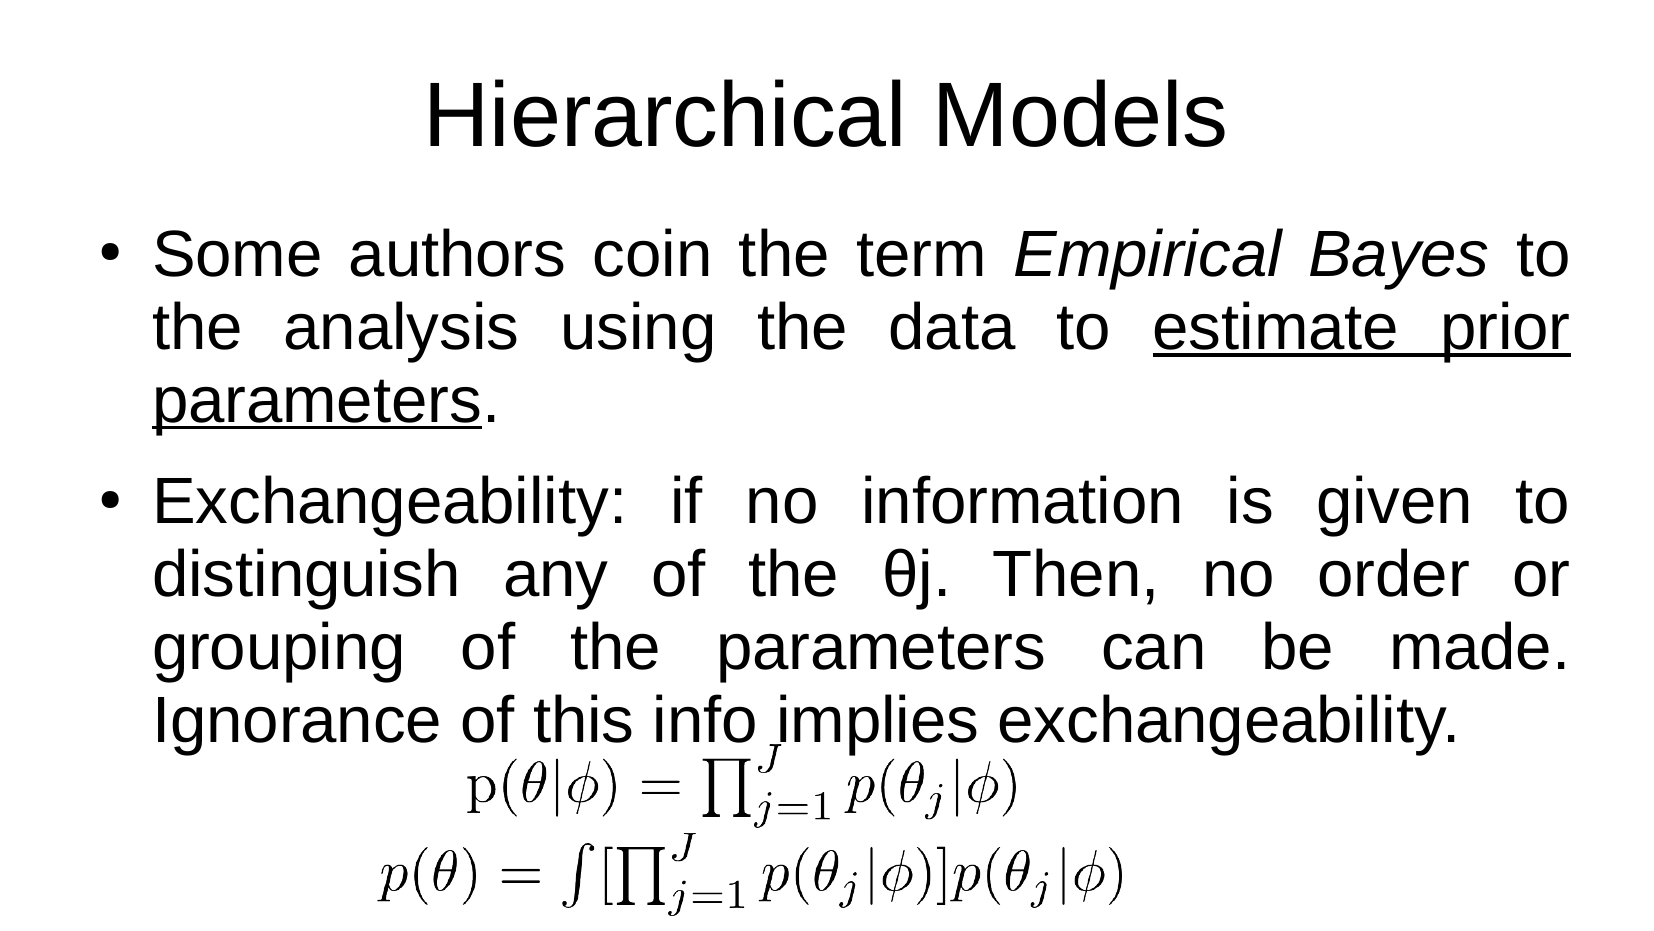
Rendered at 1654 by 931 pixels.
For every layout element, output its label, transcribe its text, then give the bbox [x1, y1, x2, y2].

title Hierarchical Models [82, 37, 1571, 193]
picture [377, 744, 1122, 916]
list Some authors coin the term Empirical Bayes to the analysis using the data to estimate prior parameters. Exchangeability: if no information is given to distinguish any of the θj. Then, no order or grouping of the parameters can be made. Ignorance of this info implies exchangeability. [82, 217, 1571, 758]
